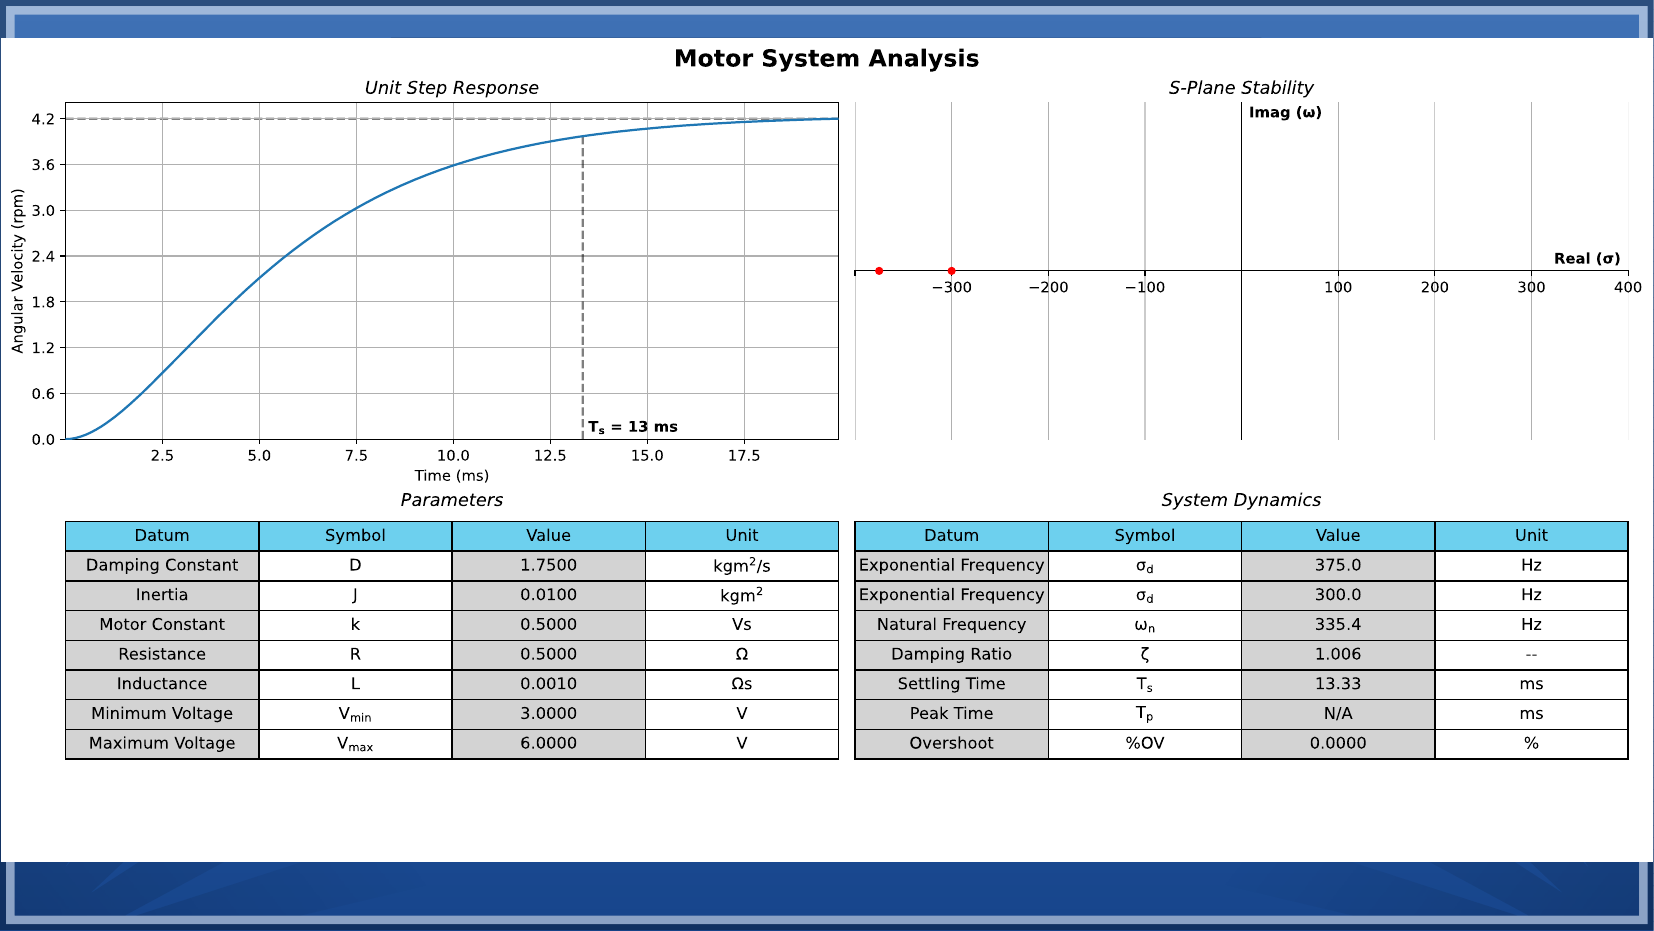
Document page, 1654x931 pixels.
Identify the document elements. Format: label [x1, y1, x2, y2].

picture [0, 37, 1654, 863]
